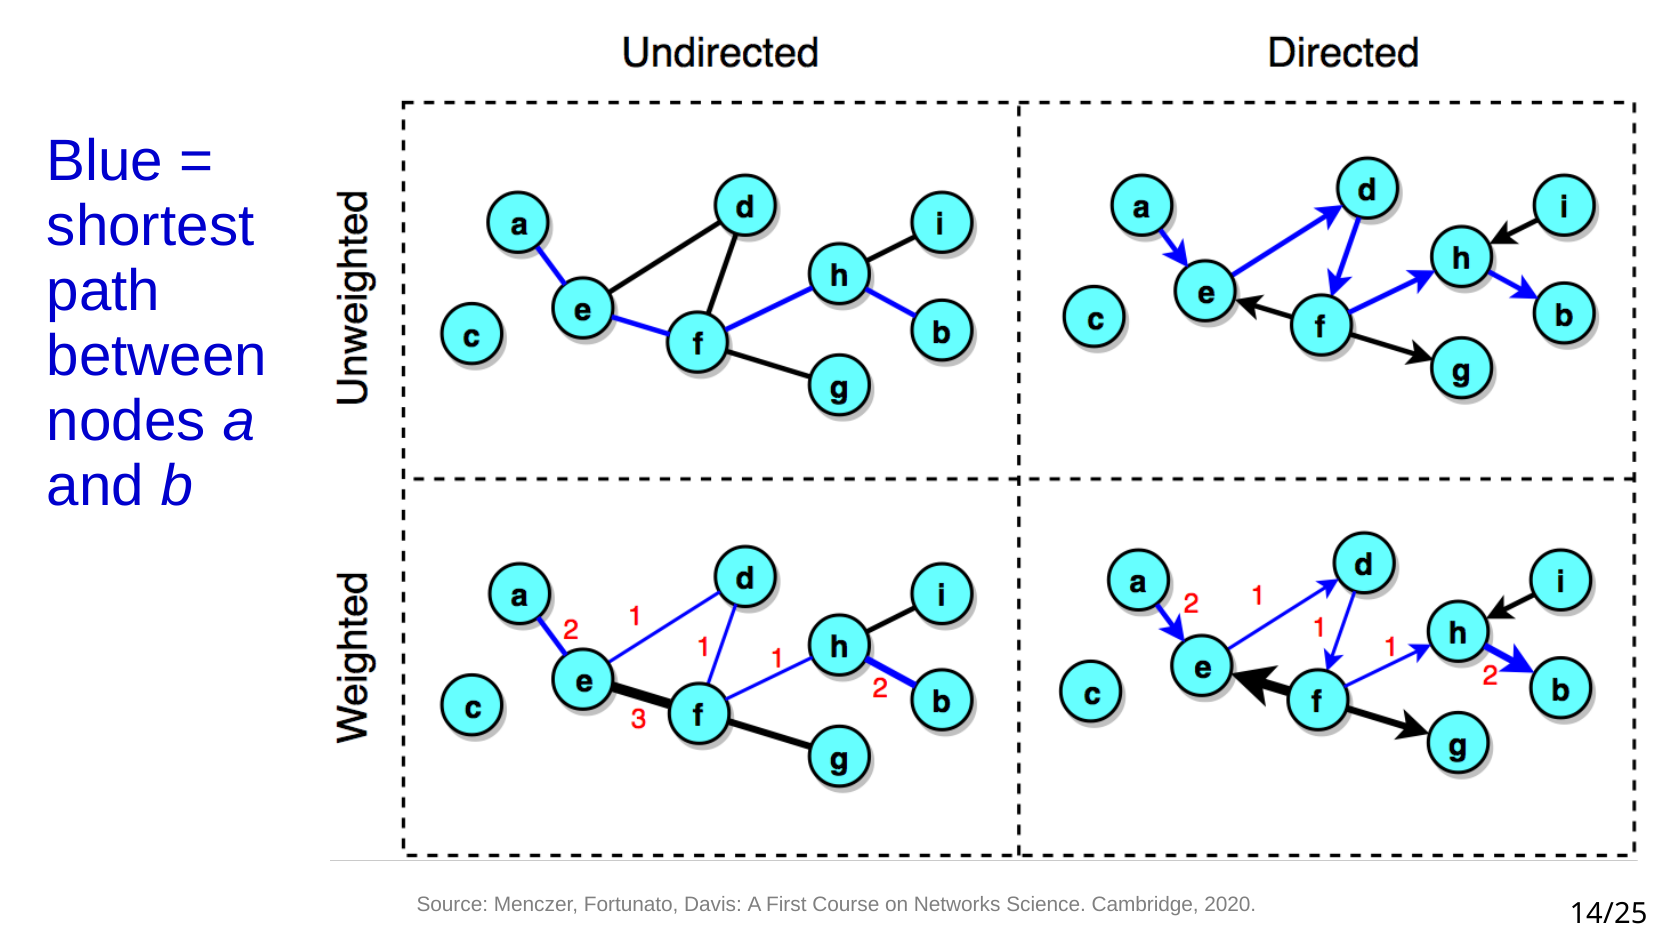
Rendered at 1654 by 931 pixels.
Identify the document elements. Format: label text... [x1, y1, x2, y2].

picture [330, 29, 1638, 863]
text_box Source: Menczer, Fortunato, Davis: A First Course on Networks Science. Cambridge, 2020. [303, 885, 1369, 931]
text_box Blue = shortest path between nodes a and b [32, 120, 331, 856]
